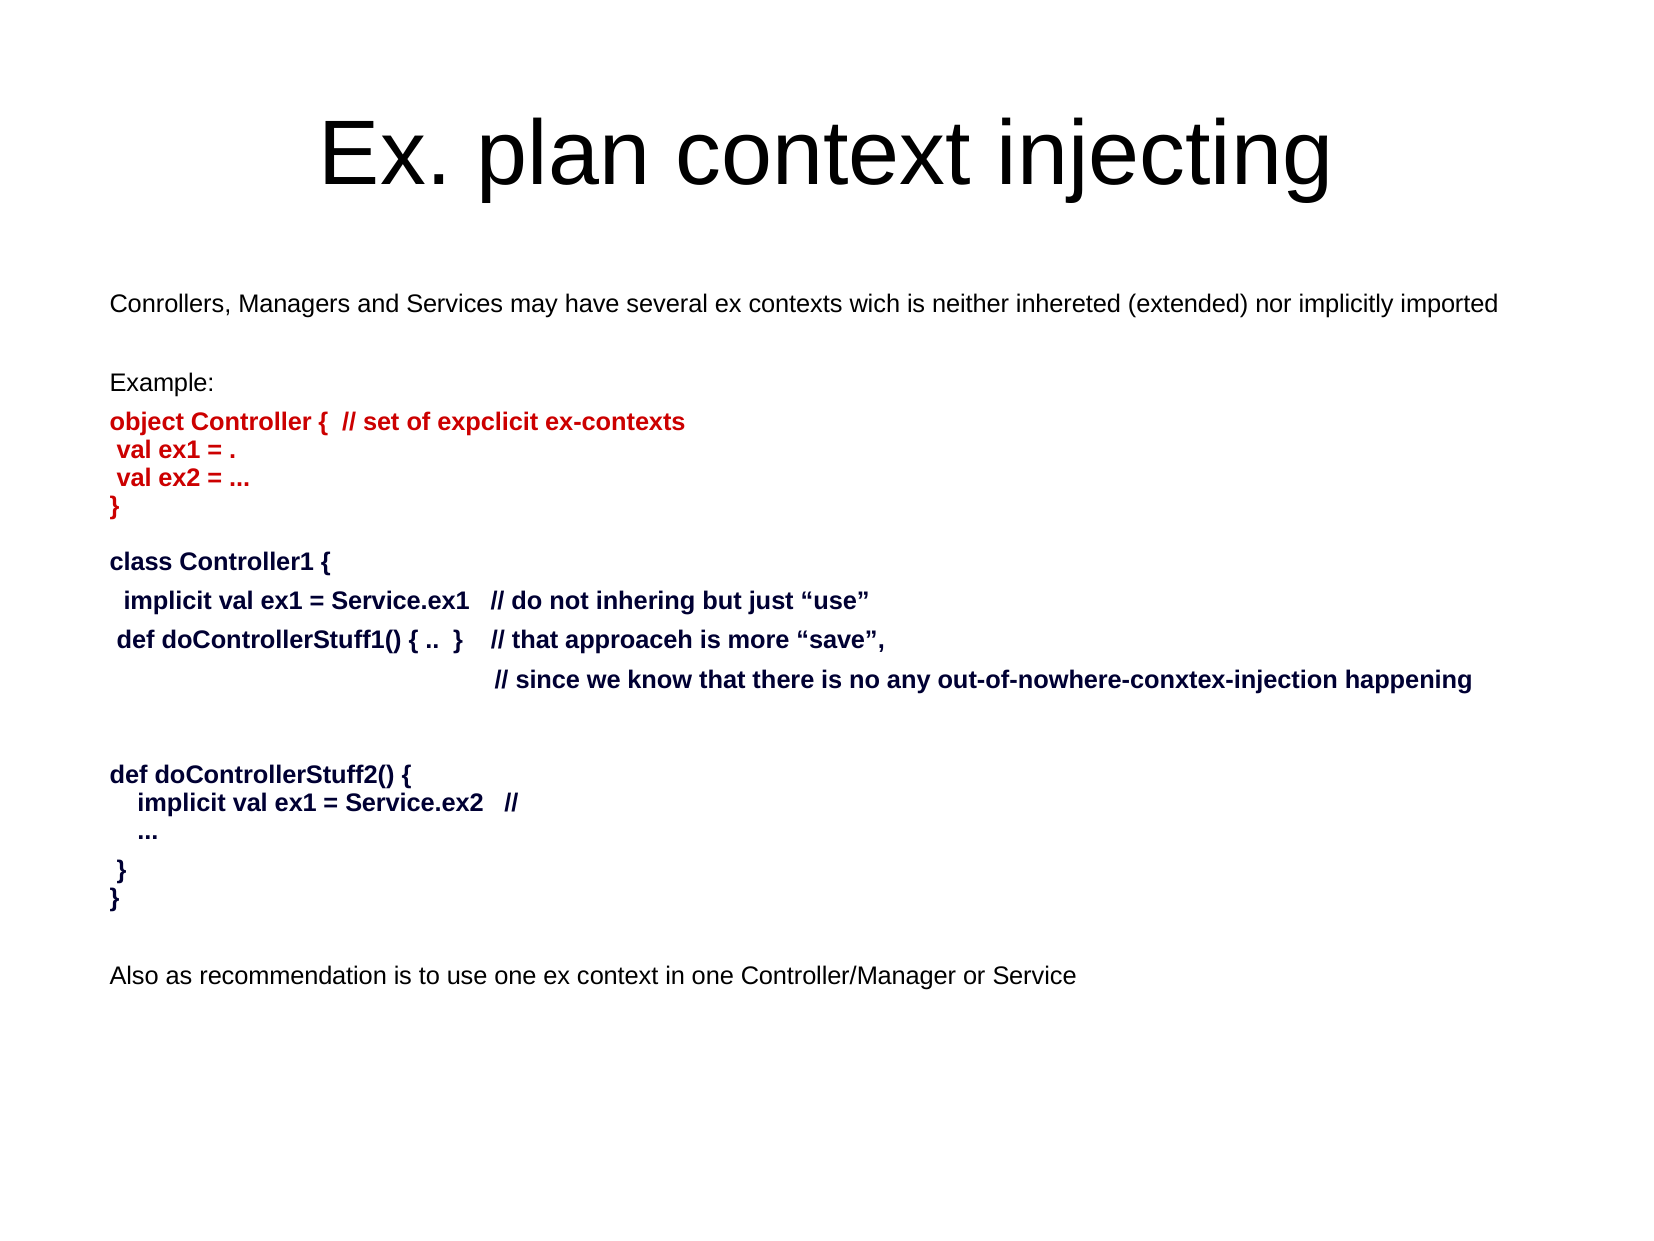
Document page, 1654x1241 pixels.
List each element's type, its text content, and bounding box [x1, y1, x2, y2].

list Conrollers, Managers and Services may have several ex contexts wich is neither inhereted (extended) nor implicitly imported Example: object Controller { // set of expclicit ex-contexts val ex1 = . val ex2 = ... } class Controller1 { implicit val ex1 = Service.ex1 // do not inhering but just “use” def doControllerStuff1() { .. } // that approaceh is more “save”, // since we know that there is no any out-of-nowhere-conxtex-injection happening def doControllerStuff2() { implicit val ex1 = Service.ex2 // ... } } Also as recommendation is to use one ex context in one Controller/Manager or Service [82, 290, 1571, 1010]
title Ex. plan context injecting [82, 49, 1571, 257]
